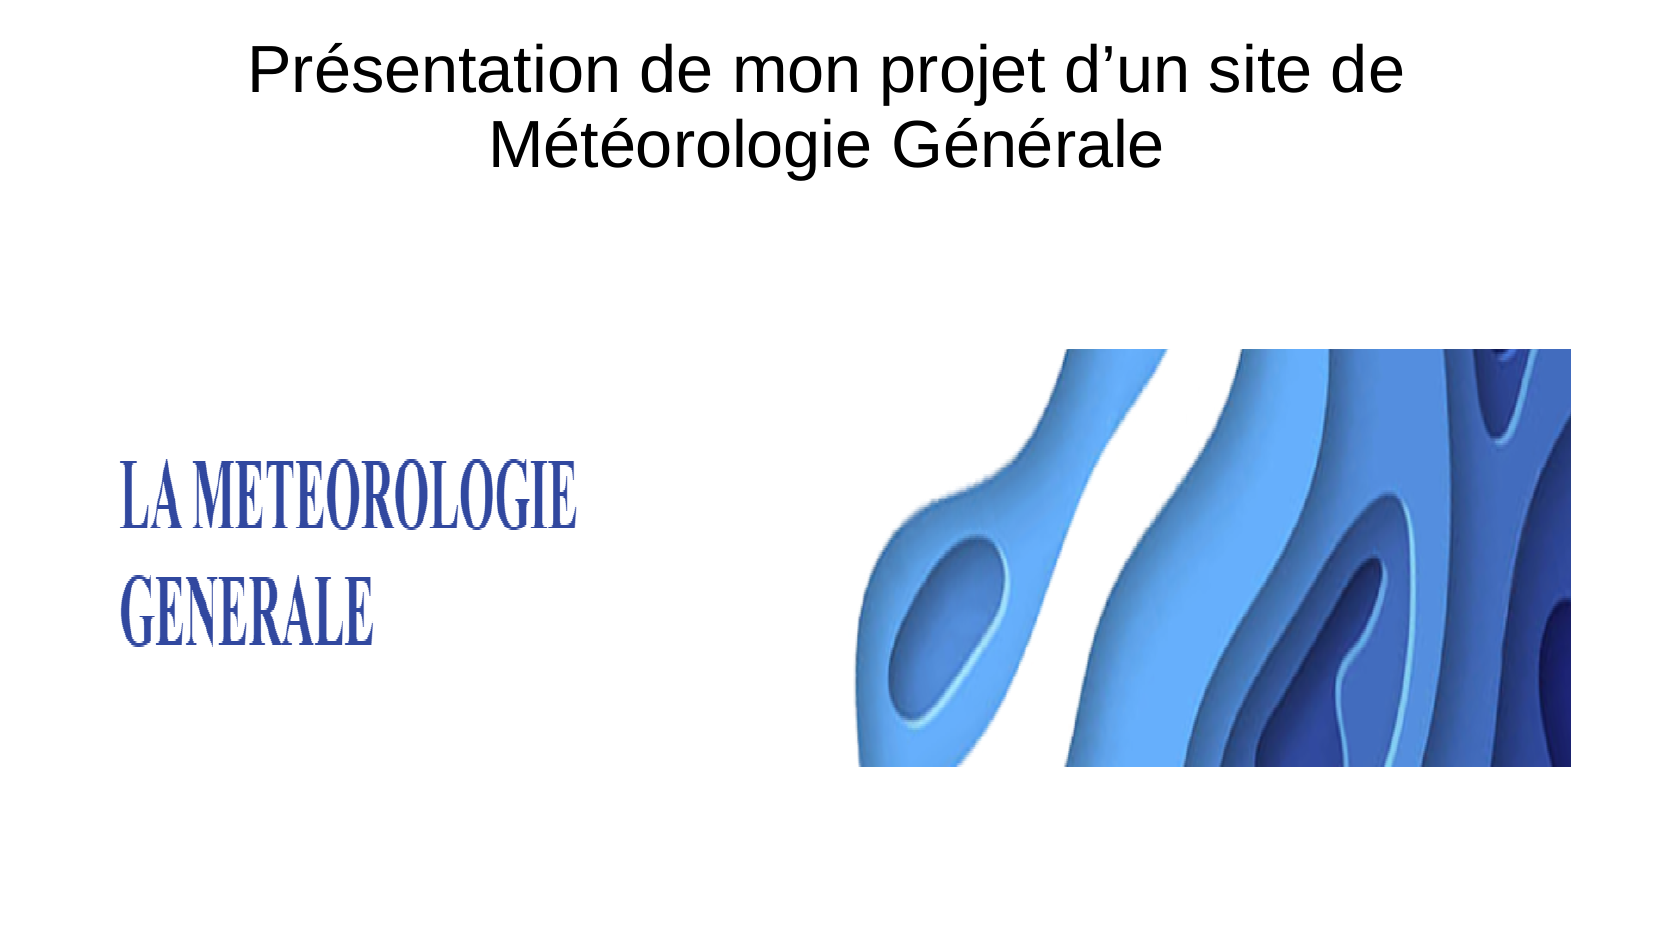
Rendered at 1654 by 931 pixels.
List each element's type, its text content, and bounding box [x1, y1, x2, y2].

picture [82, 349, 1571, 767]
title Présentation de mon projet d’un site de Météorologie Générale [88, 29, 1565, 185]
